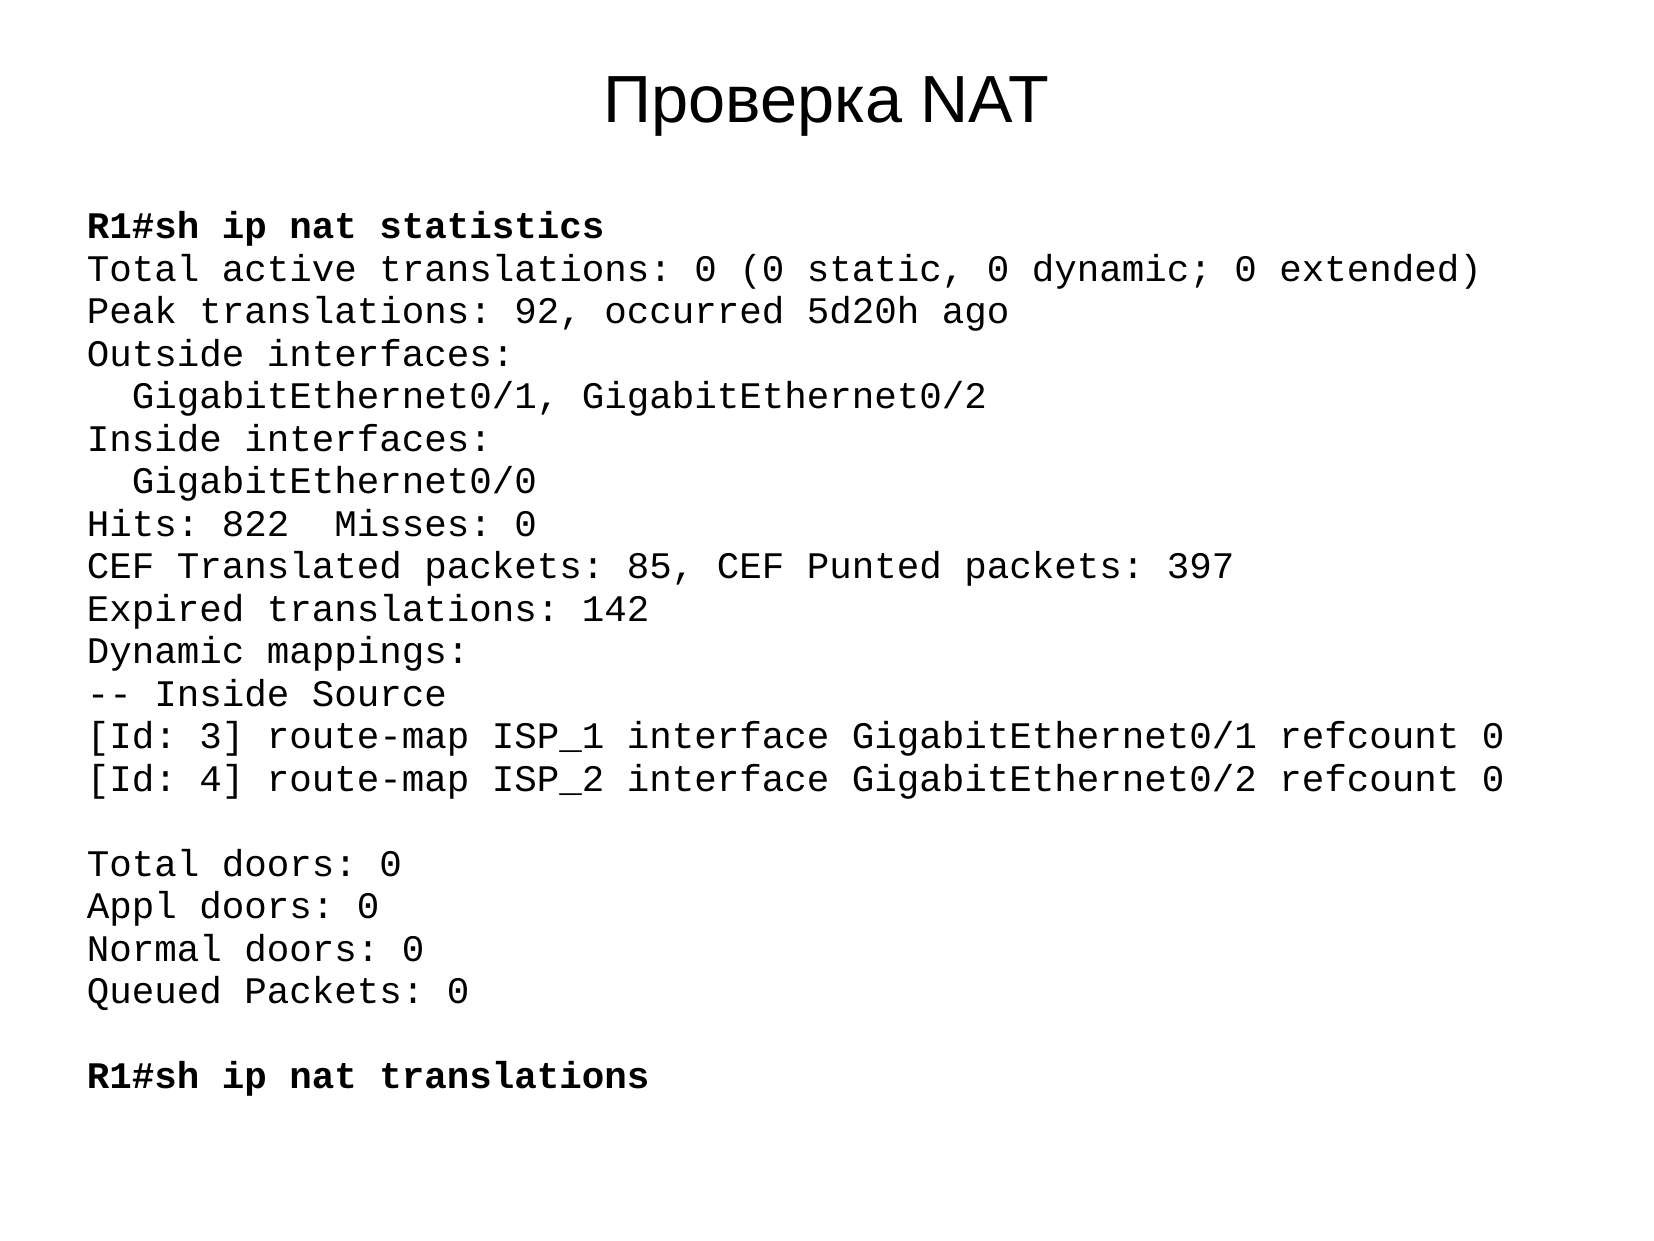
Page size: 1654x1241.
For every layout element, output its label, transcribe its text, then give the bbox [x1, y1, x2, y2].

title Проверка NAT [82, 49, 1571, 151]
subtitle R1#sh ip nat statistics Total active translations: 0 (0 static, 0 dynamic; 0 extended) Peak translations: 92, occurred 5d20h ago Outside interfaces: GigabitEthernet0/1, GigabitEthernet0/2 Inside interfaces: GigabitEthernet0/0 Hits: 822 Misses: 0 CEF Translated packets: 85, CEF Punted packets: 397 Expired translations: 142 Dynamic mappings: -- Inside Source [Id: 3] route-map ISP_1 interface GigabitEthernet0/1 refcount 0 [Id: 4] route-map ISP_2 interface GigabitEthernet0/2 refcount 0 Total doors: 0 Appl doors: 0 Normal doors: 0 Queued Packets: 0 R1#sh ip nat translations [86, 150, 1576, 1201]
